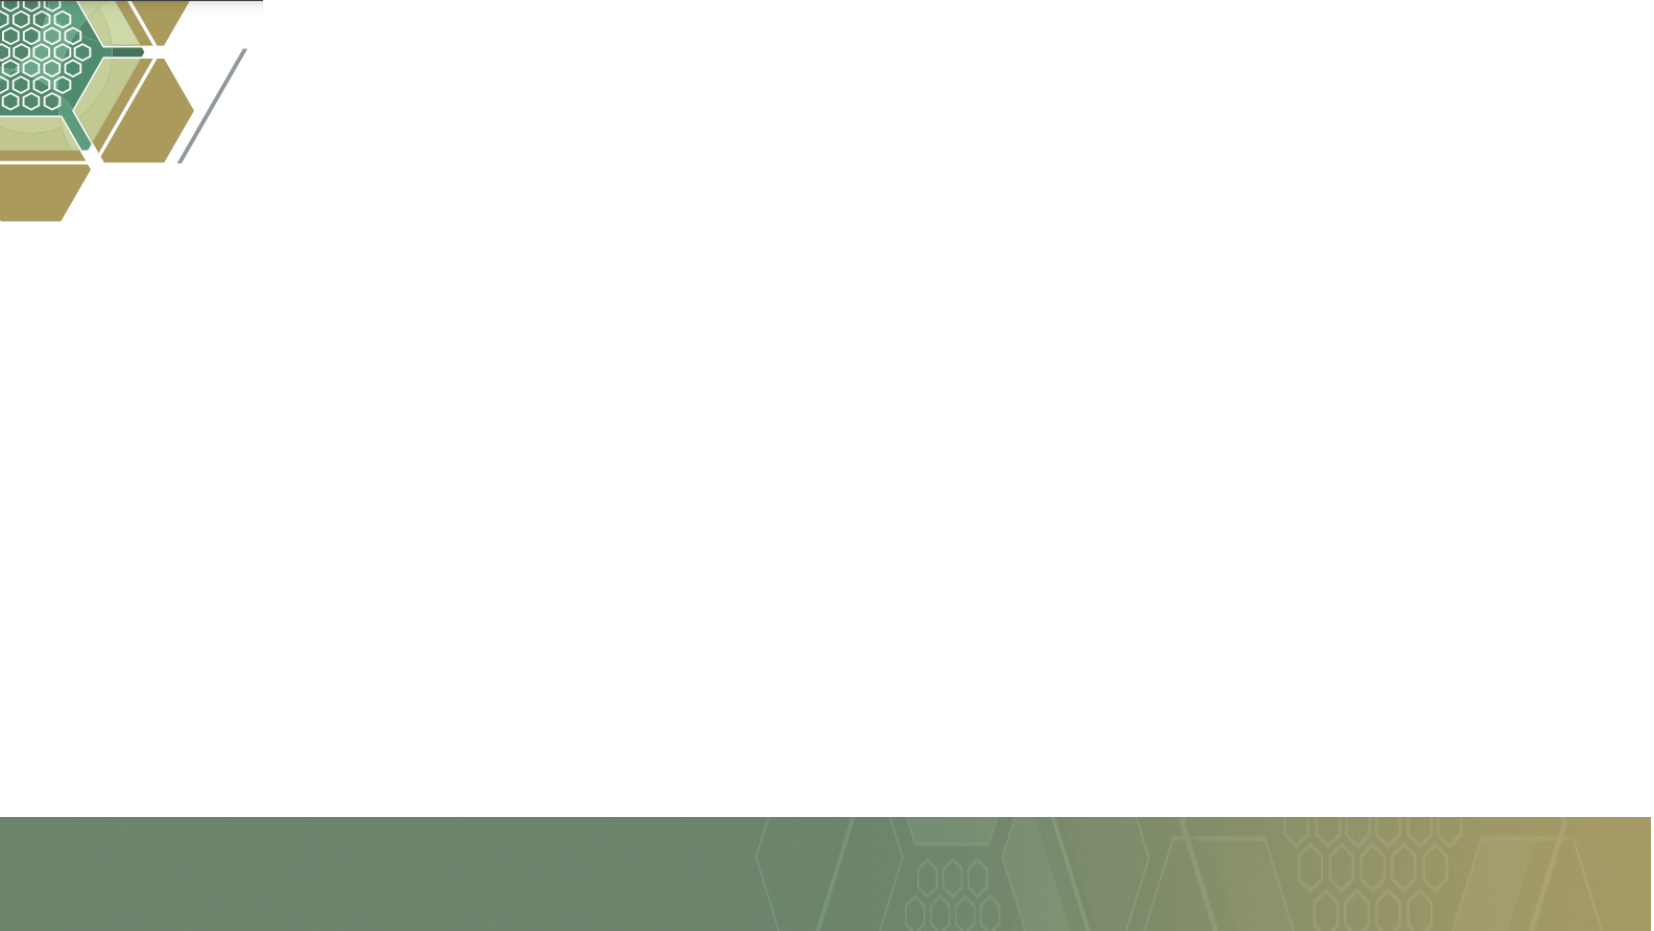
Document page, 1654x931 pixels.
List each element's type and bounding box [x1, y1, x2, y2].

picture [0, 0, 263, 244]
picture [0, 817, 1651, 931]
